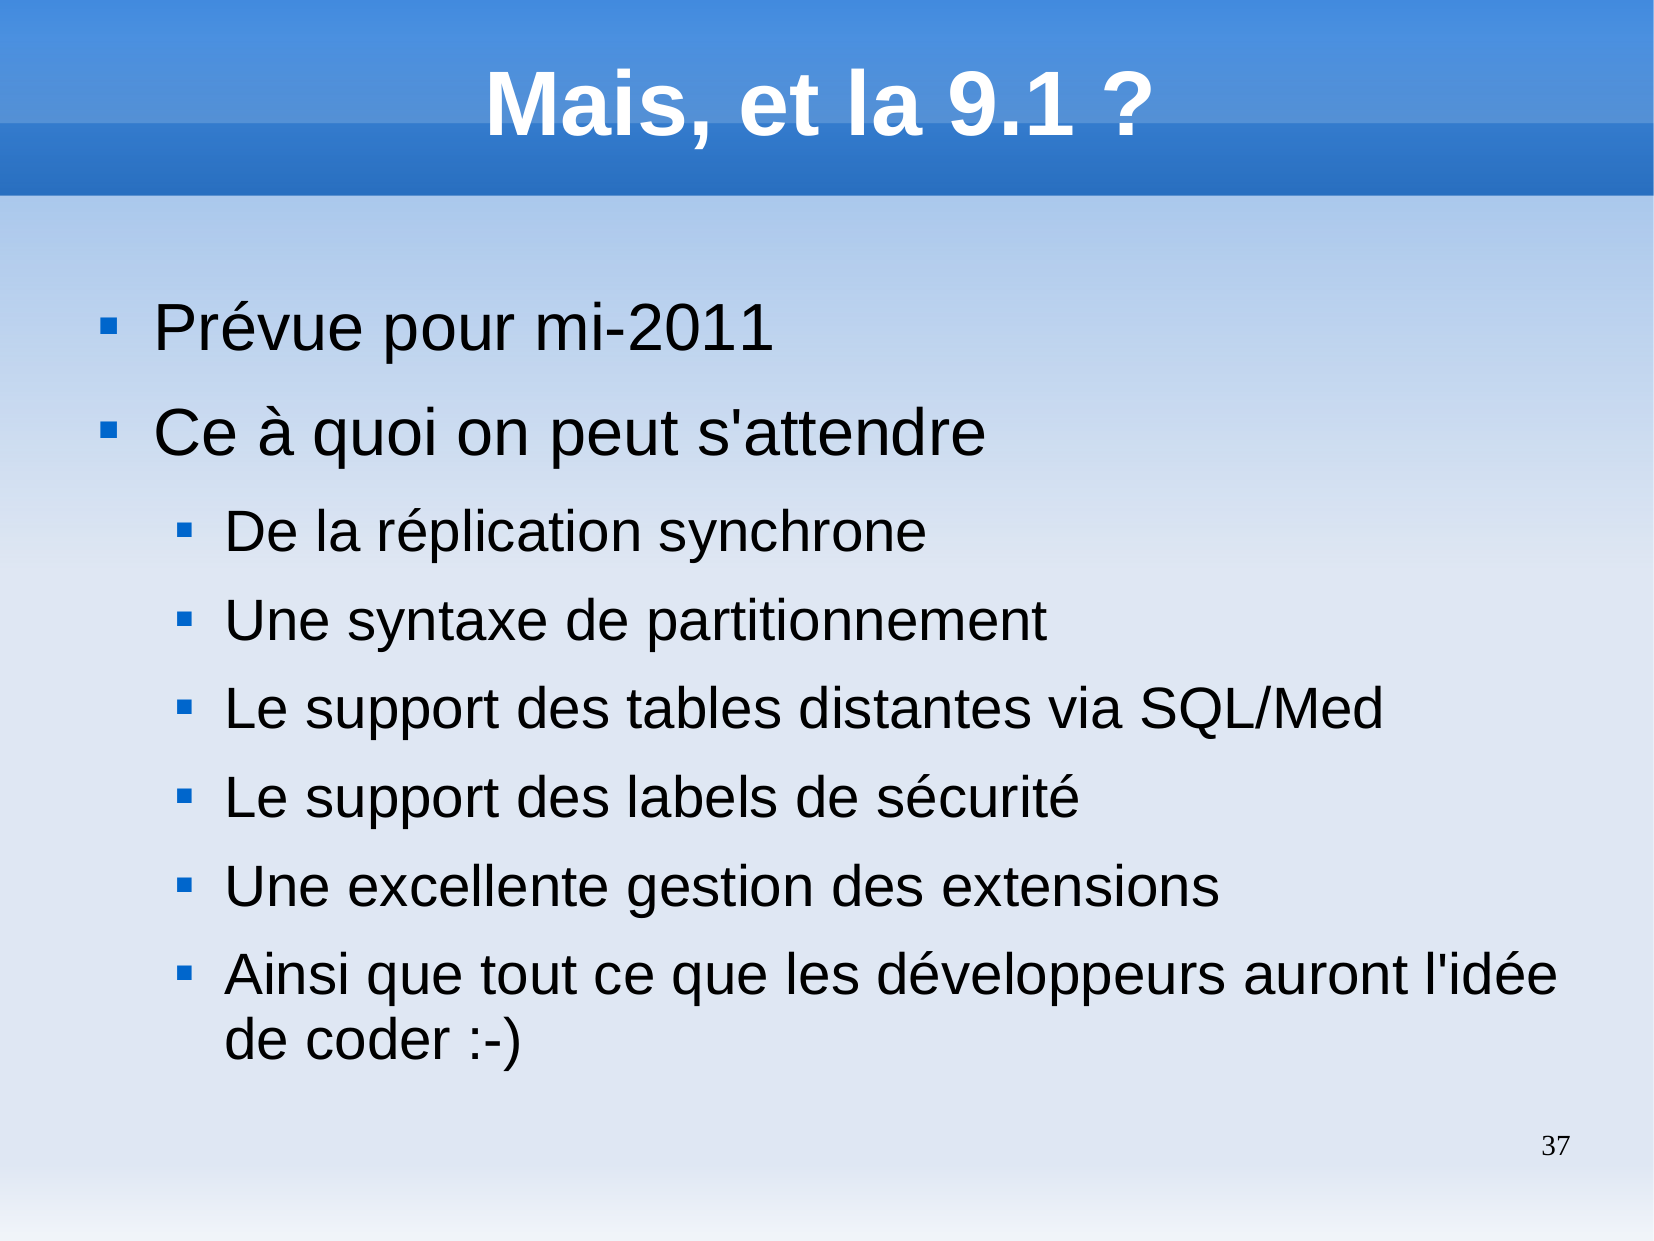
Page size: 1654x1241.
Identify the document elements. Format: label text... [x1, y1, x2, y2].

list Prévue pour mi-2011 Ce à quoi on peut s'attendre De la réplication synchrone Une syntaxe de partitionnement Le support des tables distantes via SQL/Med Le support des labels de sécurité Une excellente gestion des extensions Ainsi que tout ce que les développeurs auront l'idée de coder :-) [82, 290, 1571, 1094]
title Mais, et la 9.1 ? [76, 0, 1565, 208]
picture [0, 0, 1654, 1241]
